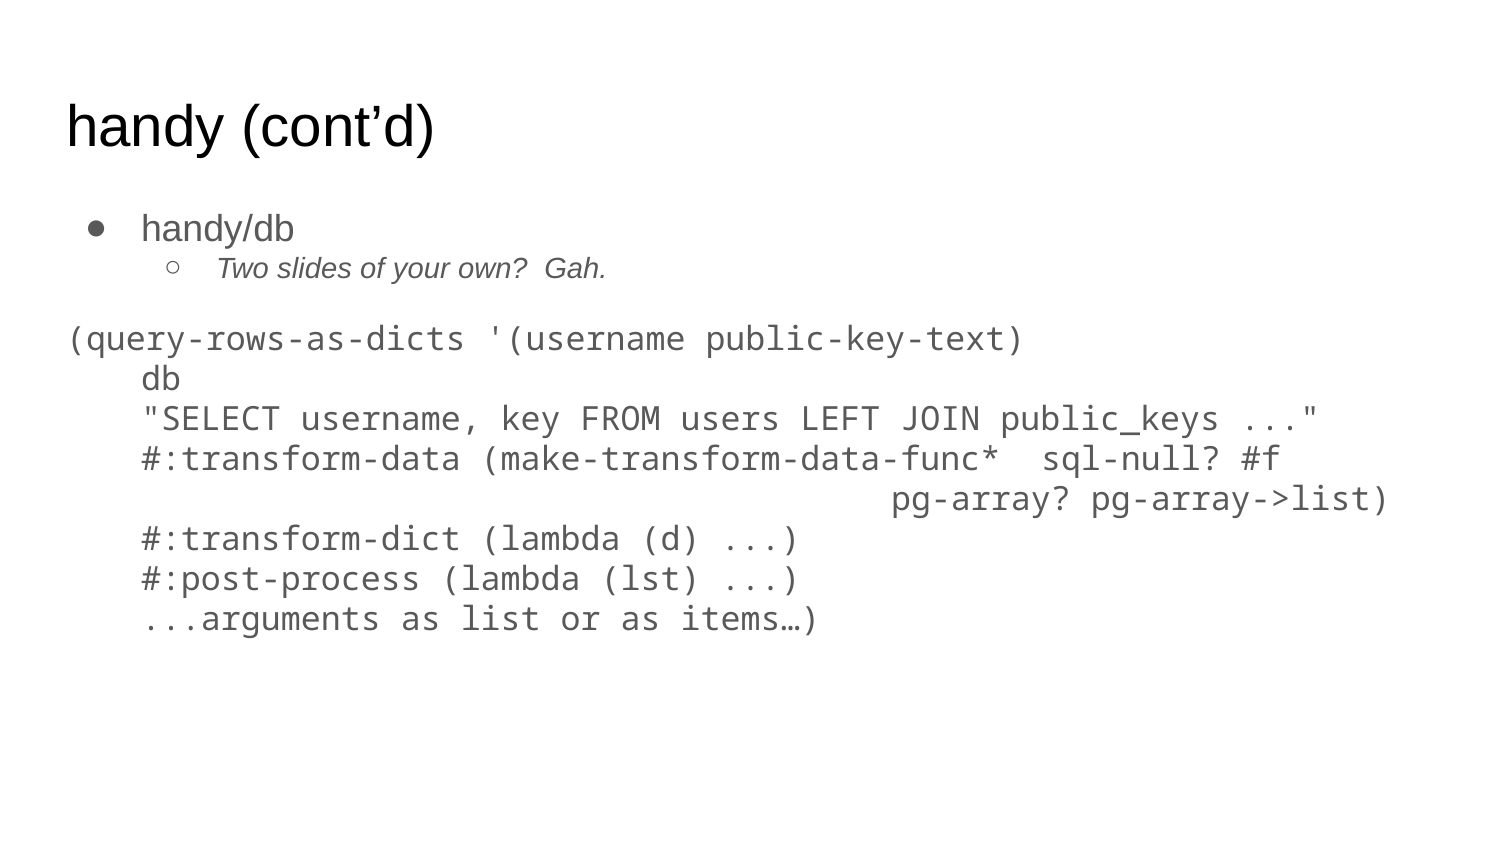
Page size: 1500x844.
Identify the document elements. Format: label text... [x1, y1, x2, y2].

title handy (cont’d) [51, 72, 1449, 167]
list handy/db Two slides of your own? Gah. (query-rows-as-dicts '(username public-key-text) db "SELECT username, key FROM users LEFT JOIN public_keys ..." #:transform-data (make-transform-data-func* sql-null? #f pg-array? pg-array->list) #:transform-dict (lambda (d) ...) #:post-process (lambda (lst) ...) ...arguments as list or as items…) [51, 189, 1449, 750]
